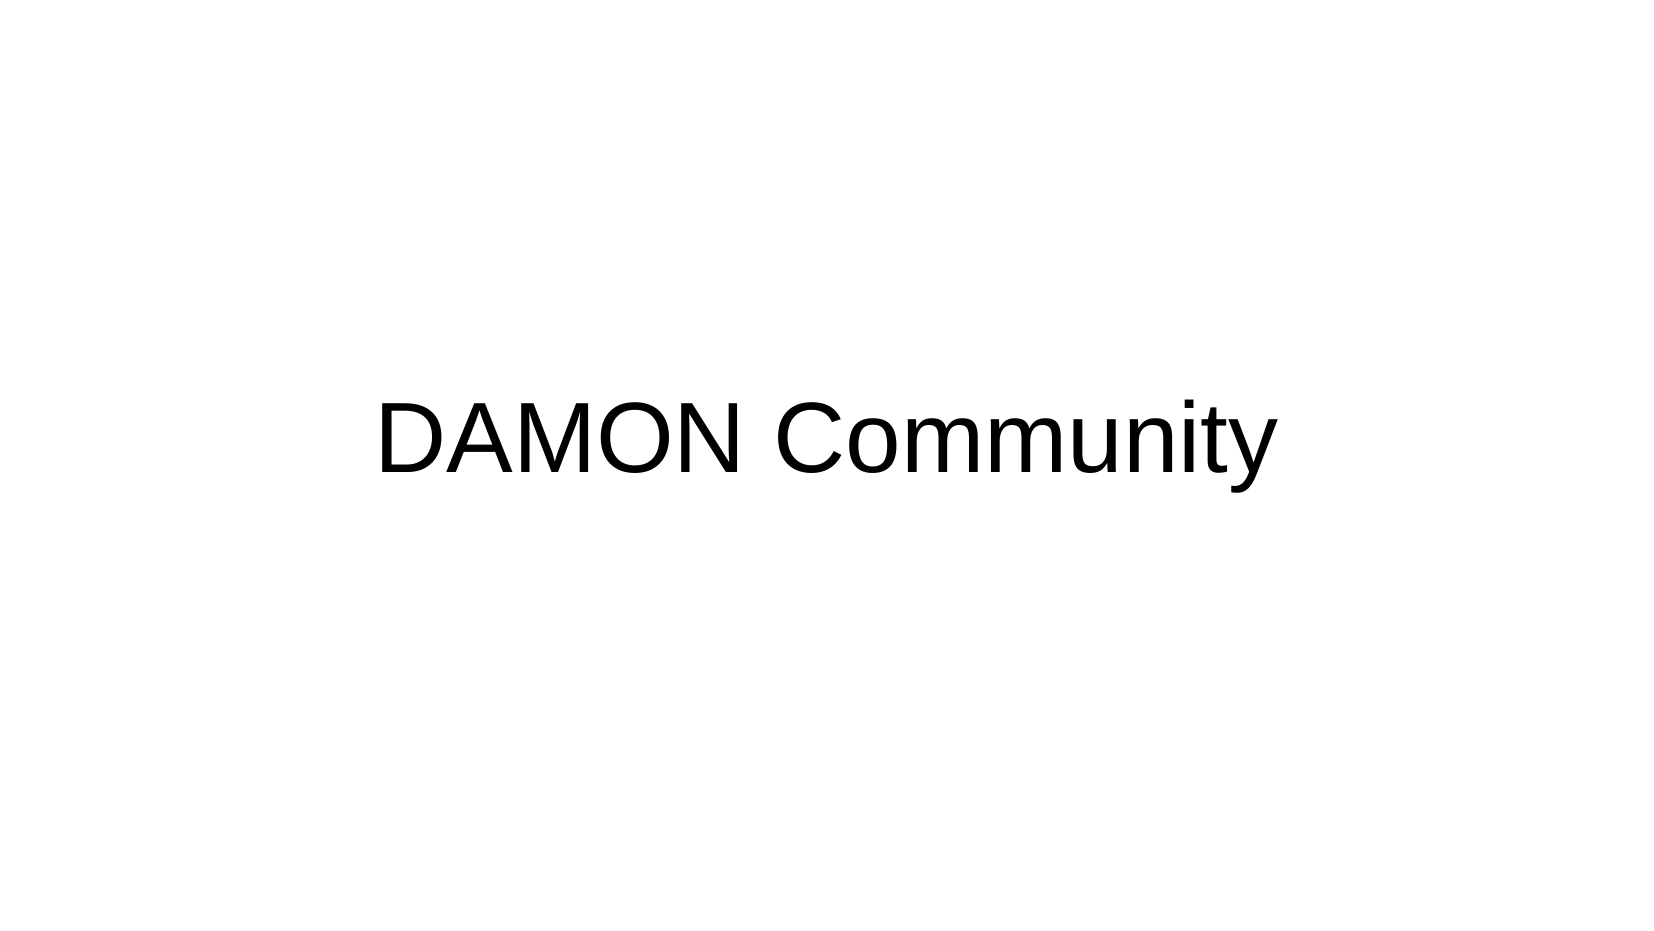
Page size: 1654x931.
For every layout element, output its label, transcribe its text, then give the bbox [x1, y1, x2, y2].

text_box DAMON Community [82, 108, 1571, 767]
